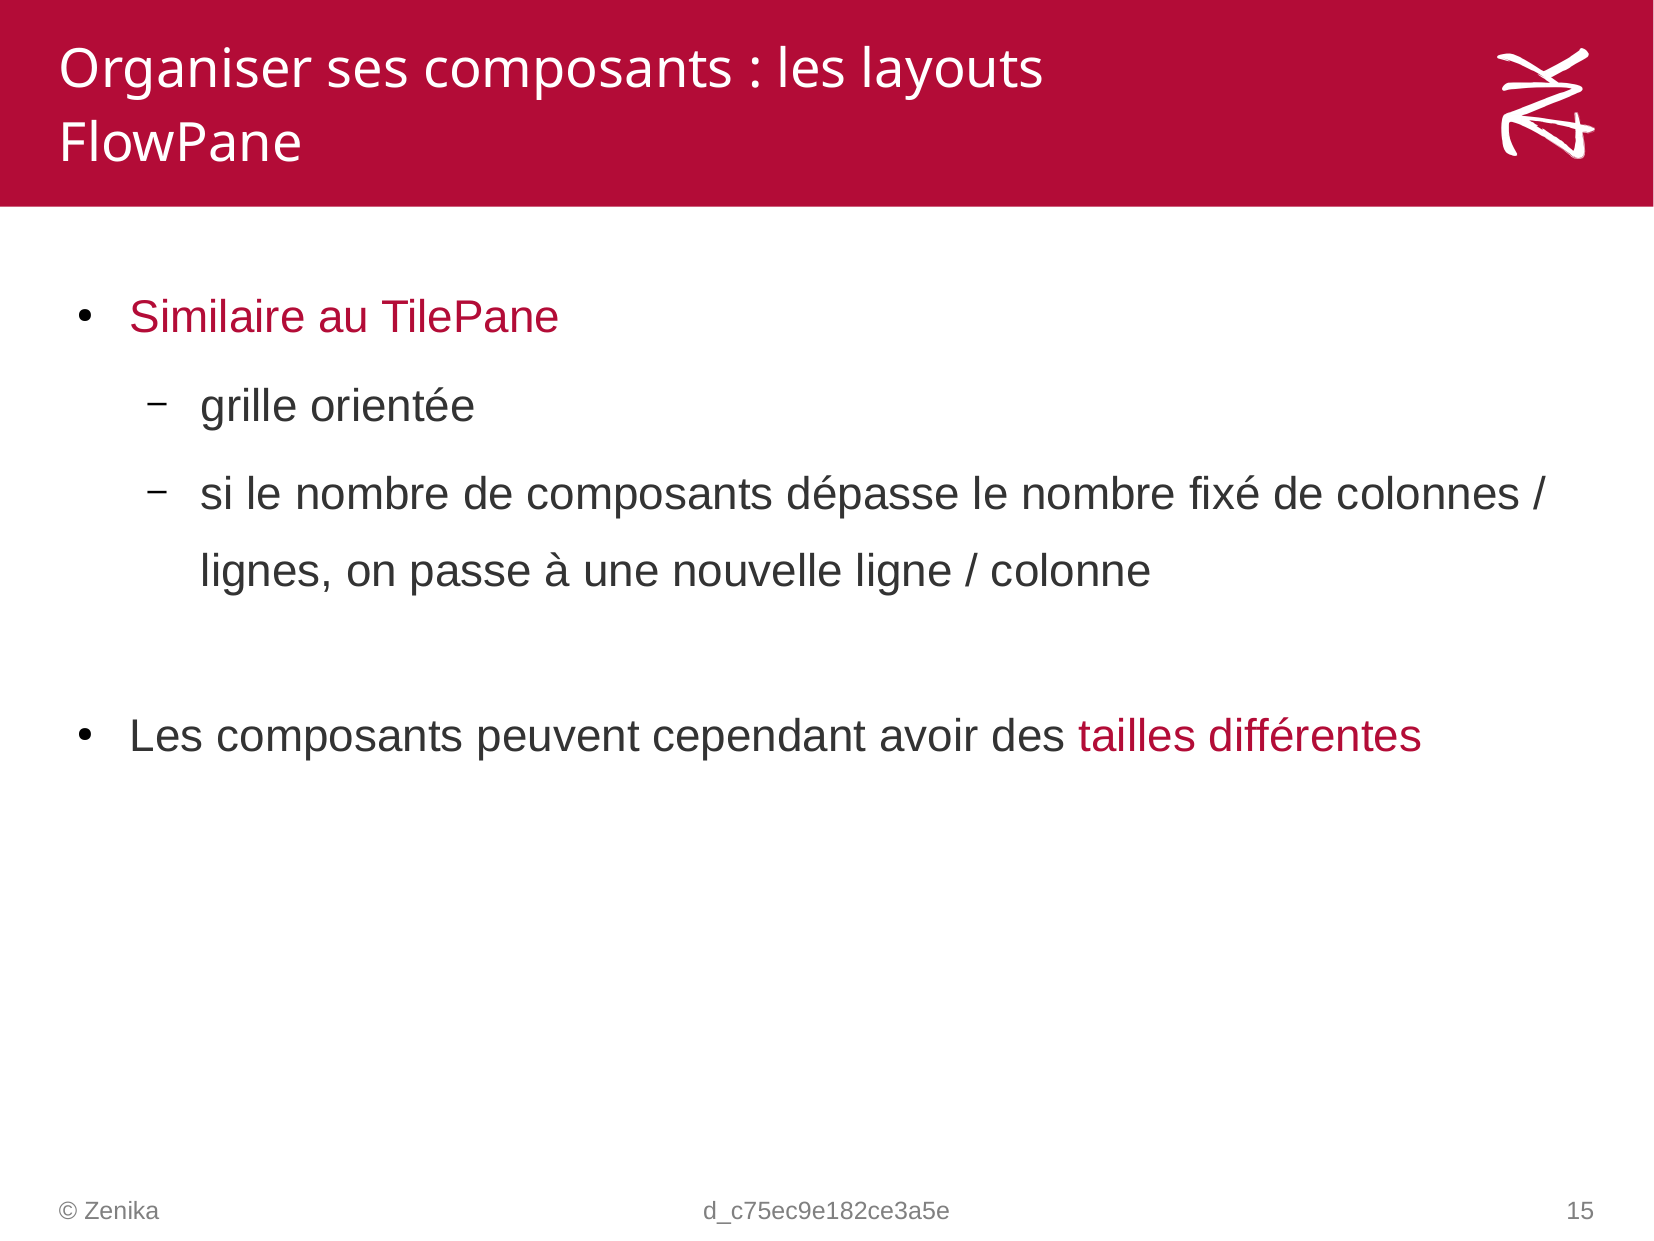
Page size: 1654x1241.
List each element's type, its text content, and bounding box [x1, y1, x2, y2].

title Organiser ses composants : les layouts FlowPane [59, 29, 1595, 178]
list Similaire au TilePane grille orientée si le nombre de composants dépasse le nombre fixé de colonnes / lignes, on passe à une nouvelle ligne / colonne Les composants peuvent cependant avoir des tailles différentes [59, 265, 1595, 1182]
